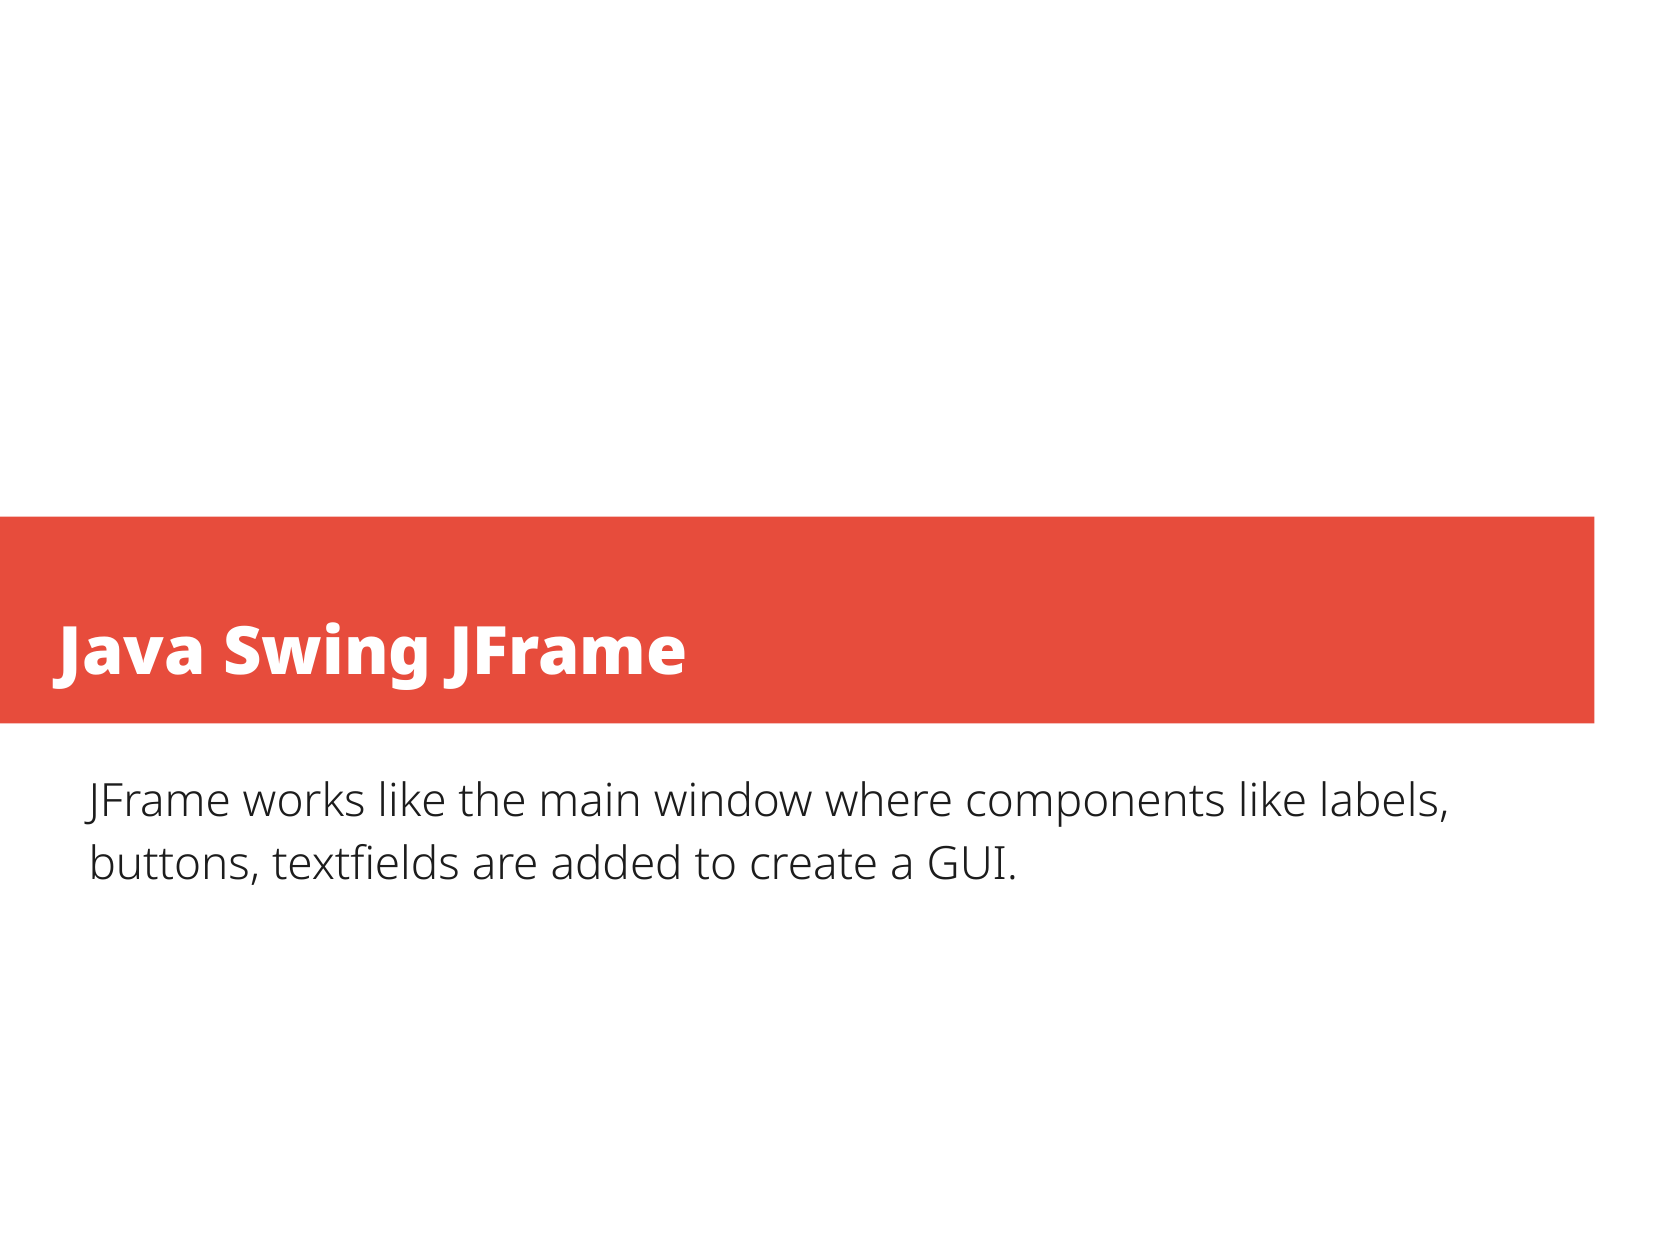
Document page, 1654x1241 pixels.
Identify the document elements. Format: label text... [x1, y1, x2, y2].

subtitle JFrame works like the main window where components like labels, buttons, textfields are added to create a GUI. [88, 767, 1595, 1182]
title Java Swing JFrame [59, 546, 1595, 694]
